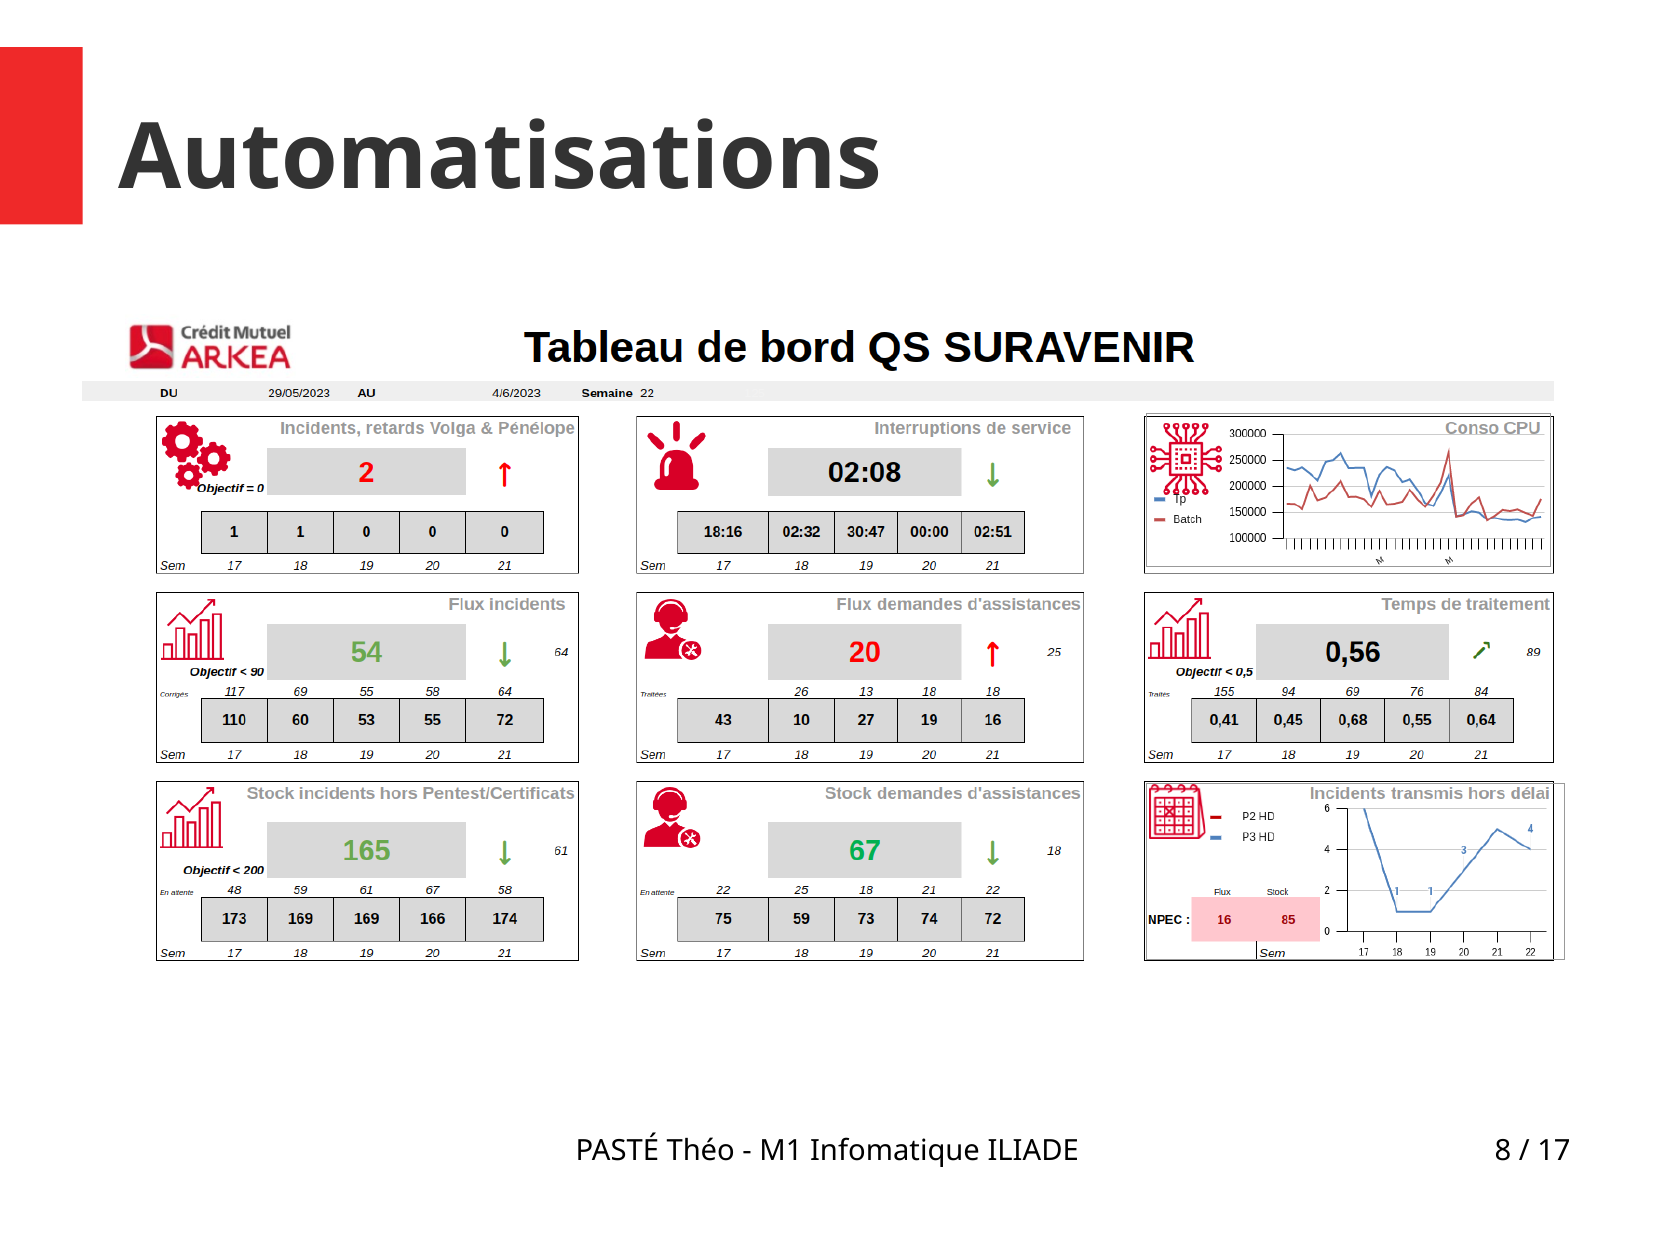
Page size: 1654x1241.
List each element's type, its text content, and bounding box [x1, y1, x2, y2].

picture [82, 314, 1571, 969]
title Automatisations [118, 49, 1571, 257]
